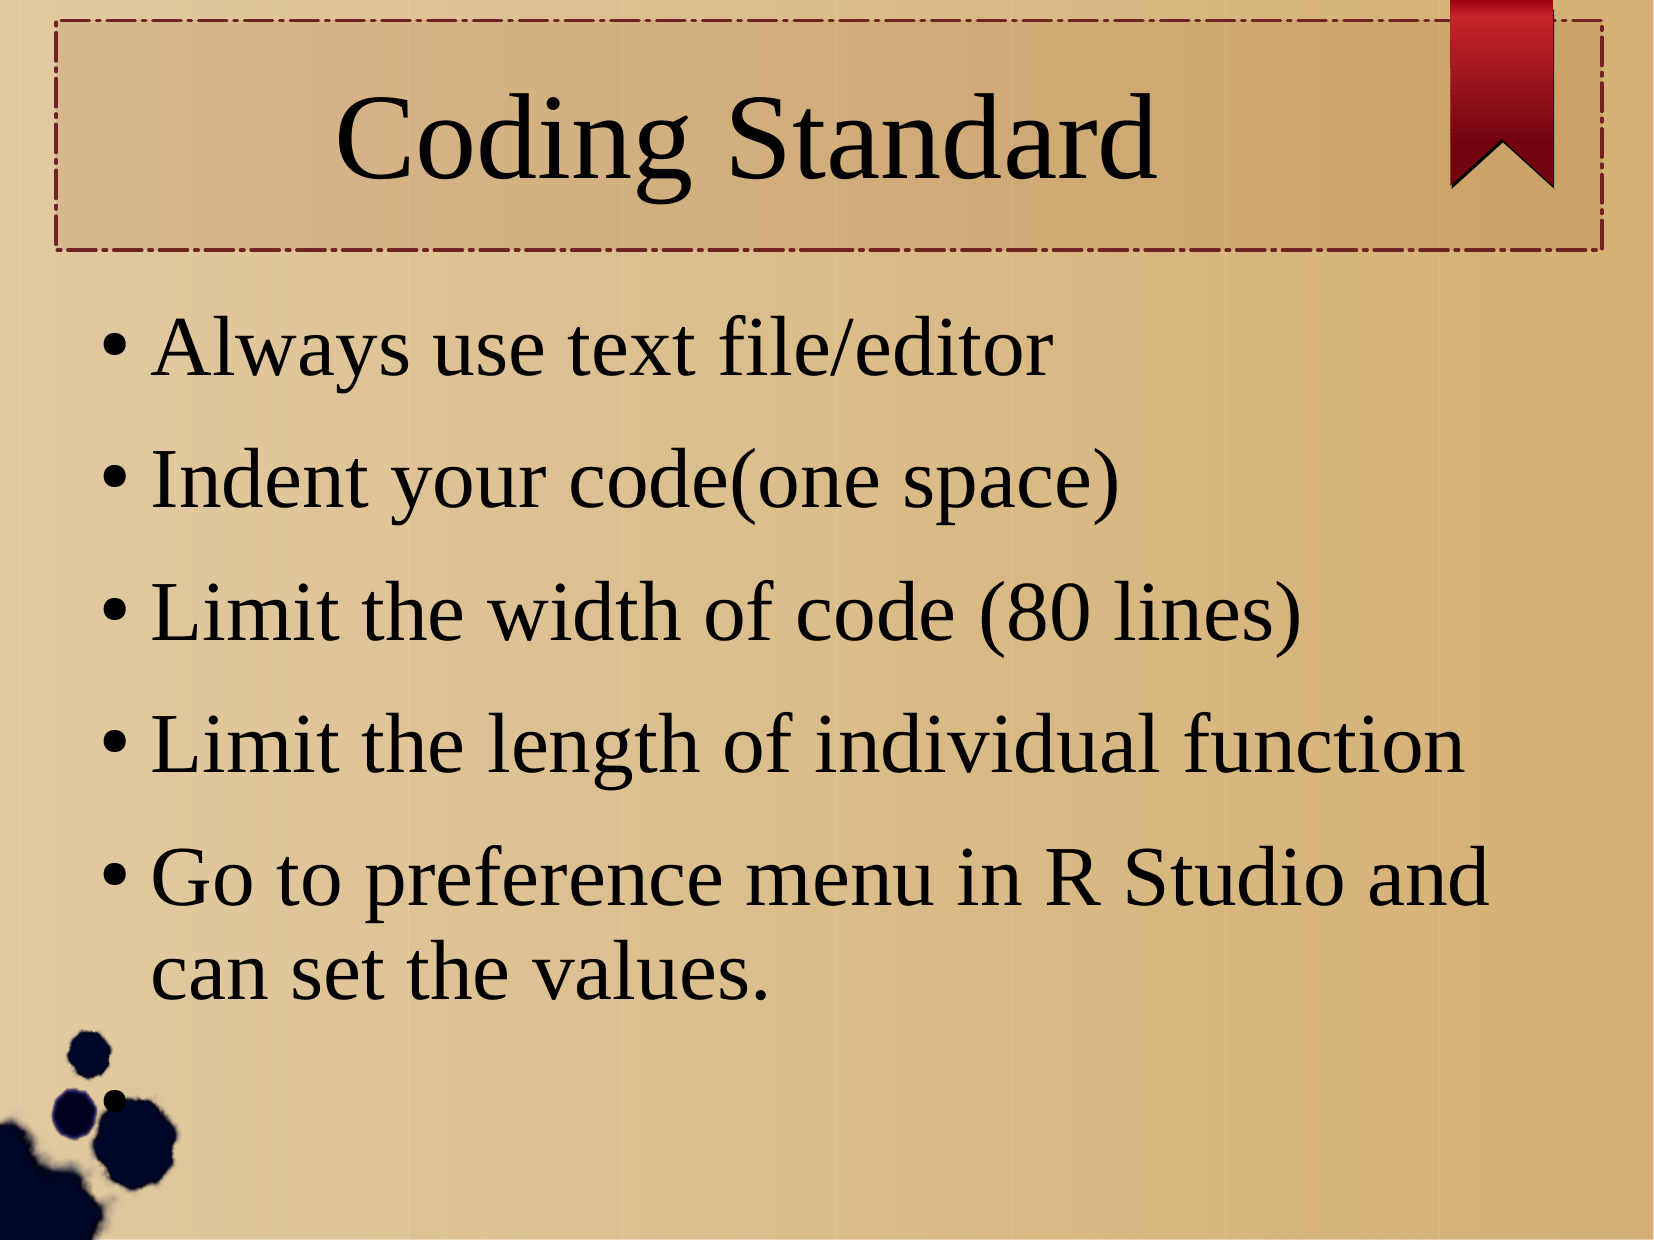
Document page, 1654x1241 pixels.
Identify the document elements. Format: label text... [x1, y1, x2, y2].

list Always use text file/editor Indent your code(one space) Limit the width of code (80 lines) Limit the length of individual function Go to preference menu in R Studio and can set the values. [82, 299, 1571, 1019]
title Coding Standard [82, 47, 1412, 229]
